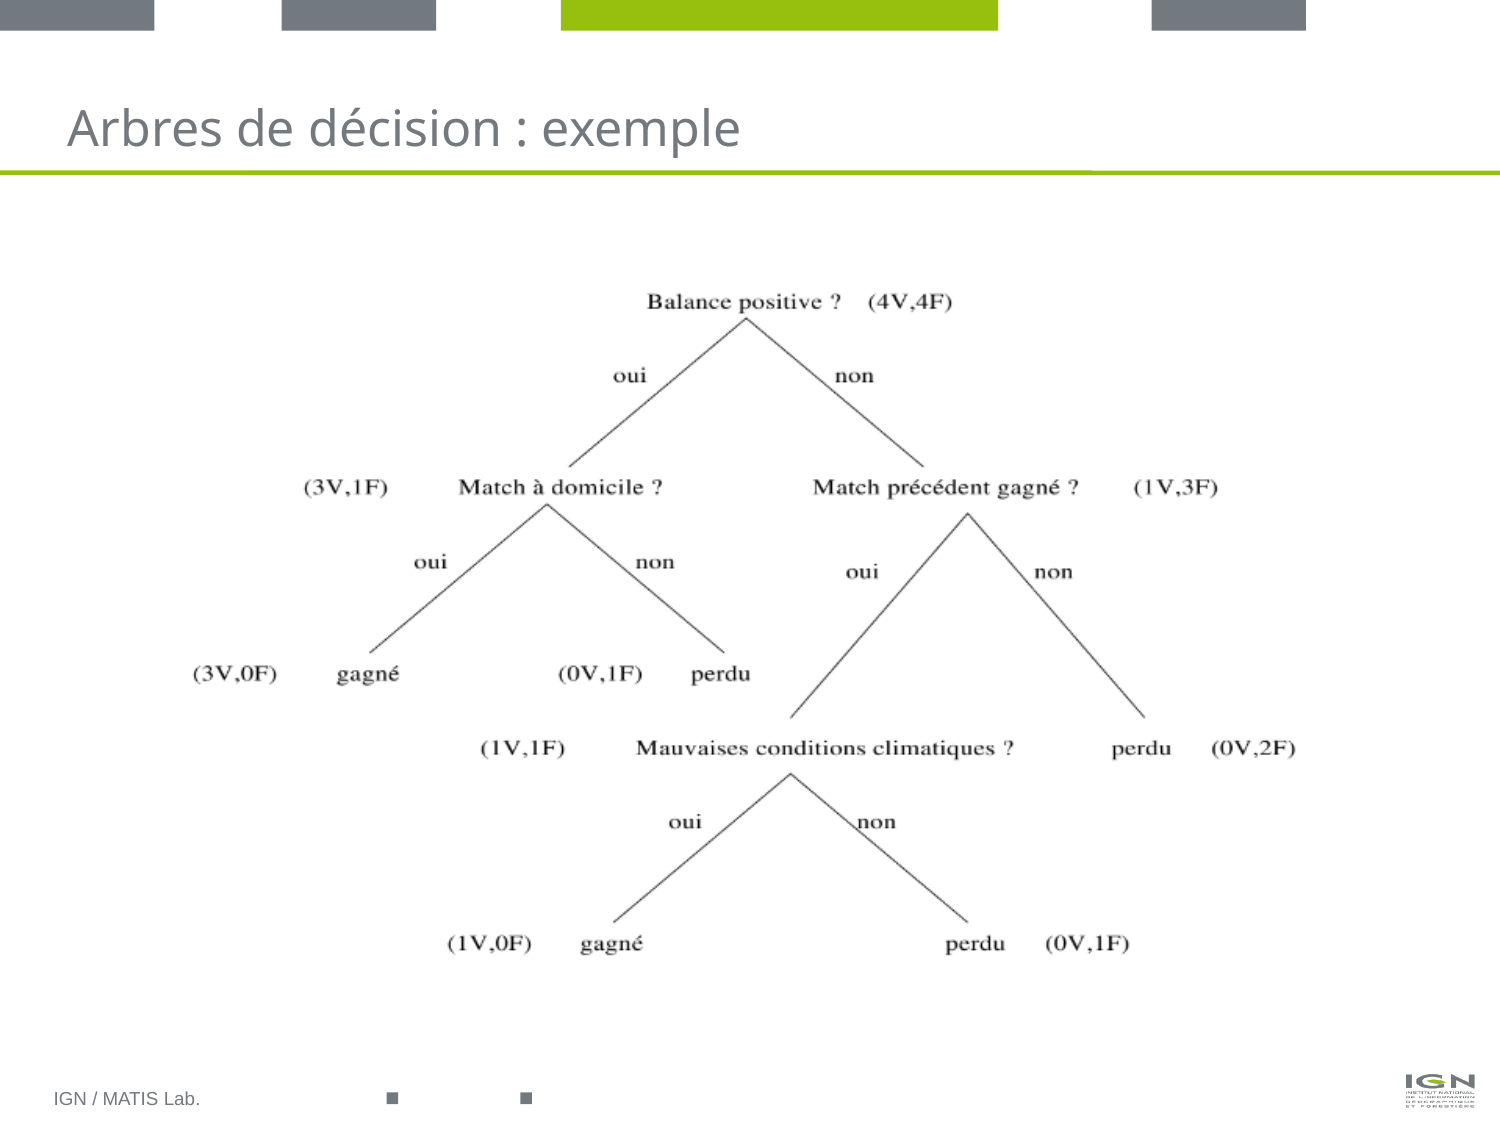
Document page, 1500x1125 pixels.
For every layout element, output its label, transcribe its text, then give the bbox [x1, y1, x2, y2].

picture [1404, 1074, 1475, 1108]
text_box Arbres de décision : exemple [53, 80, 1425, 173]
text_box IGN / MATIS Lab. [38, 1067, 514, 1125]
picture [146, 259, 1347, 1021]
